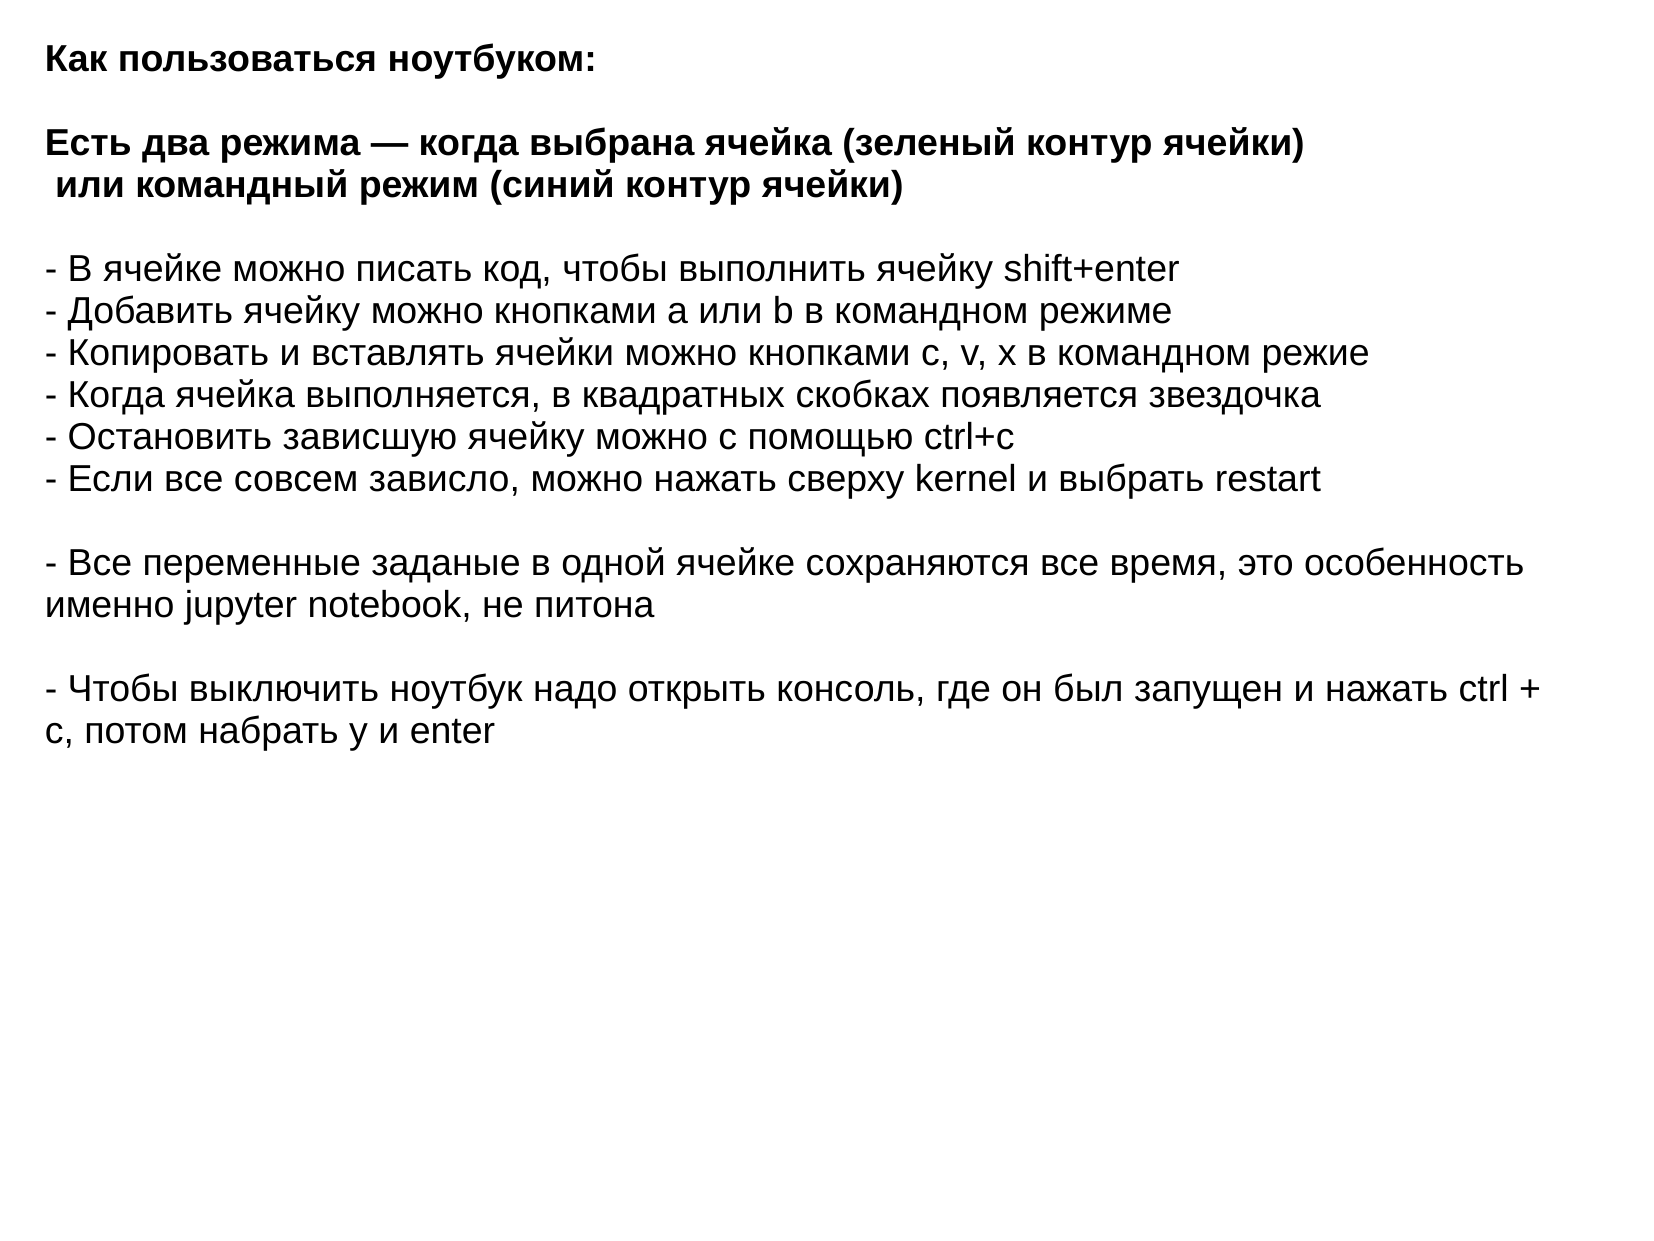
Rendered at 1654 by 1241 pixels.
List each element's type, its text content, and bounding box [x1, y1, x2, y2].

text_box Как пользоваться ноутбуком: Есть два режима — когда выбрана ячейка (зеленый контур ячейки) или командный режим (синий контур ячейки) - В ячейке можно писать код, чтобы выполнить ячейку shift+enter - Добавить ячейку можно кнопками a или b в командном режиме - Копировать и вставлять ячейки можно кнопками c, v, x в командном режие - Когда ячейка выполняется, в квадратных скобках появляется звездочка - Остановить зависшую ячейку можно с помощью ctrl+c - Если все совсем зависло, можно нажать сверху kernel и выбрать restart - Все переменные заданые в одной ячейке сохраняются все время, это особенность именно jupyter notebook, не питона - Чтобы выключить ноутбук надо открыть консоль, где он был запущен и нажать ctrl + c, потом набрать y и enter [30, 30, 1591, 759]
